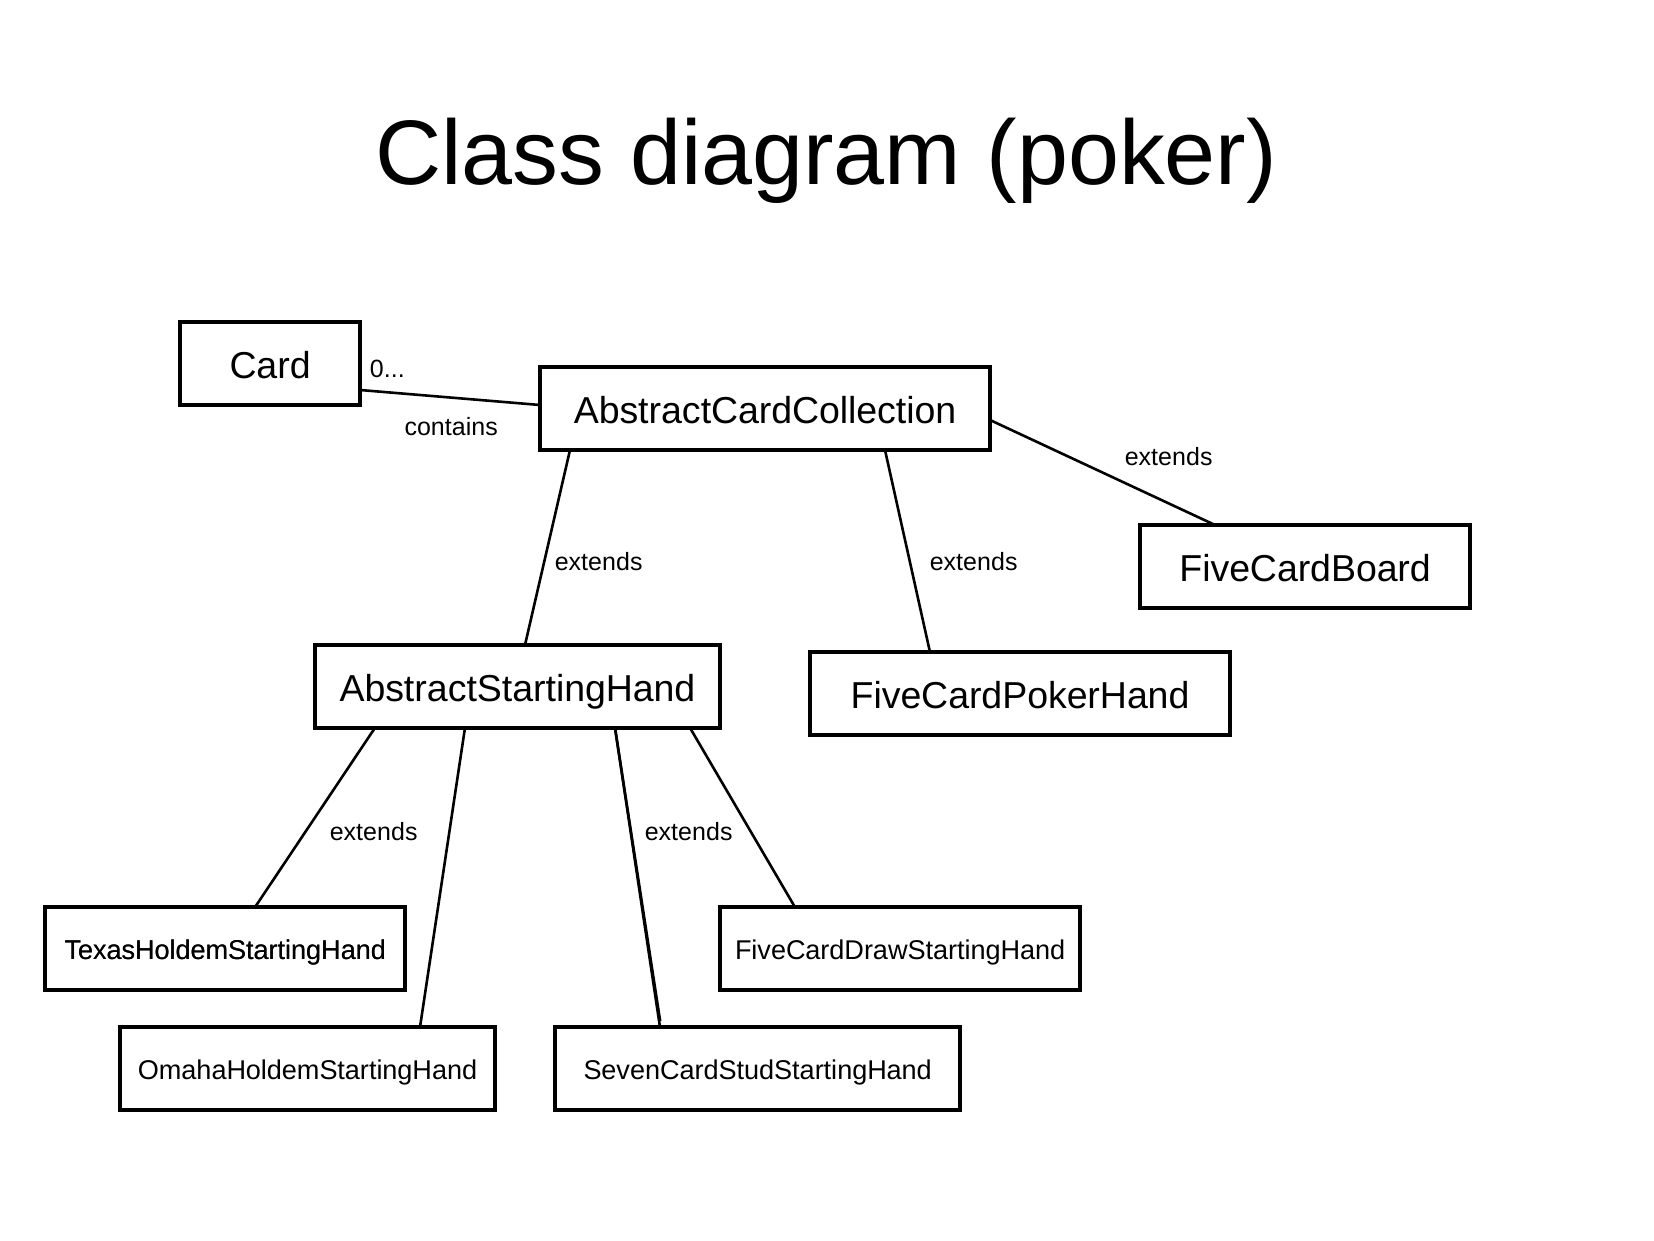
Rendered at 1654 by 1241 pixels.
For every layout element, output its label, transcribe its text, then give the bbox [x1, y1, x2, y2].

text_box TexasHoldemStartingHand [45, 907, 406, 991]
text_box FiveCardBoard [1140, 525, 1471, 608]
text_box extends [540, 540, 661, 585]
text_box 0... [355, 345, 421, 391]
text_box FiveCardPokerHand [810, 652, 1231, 736]
text_box Card [180, 322, 361, 406]
text_box contains [389, 405, 526, 450]
text_box FiveCardDrawStartingHand [720, 907, 1081, 991]
text_box SevenCardStudStartingHand [555, 1027, 961, 1111]
text_box OmahaHoldemStartingHand [120, 1027, 496, 1111]
text_box AbstractStartingHand [315, 645, 721, 728]
text_box AbstractCardCollection [540, 367, 991, 451]
text_box extends [915, 540, 1036, 585]
text_box extends [315, 810, 436, 855]
text_box extends [630, 810, 751, 855]
text_box extends [741, 810, 751, 827]
title Class diagram (poker) [82, 49, 1571, 257]
text_box extends [1110, 435, 1231, 481]
